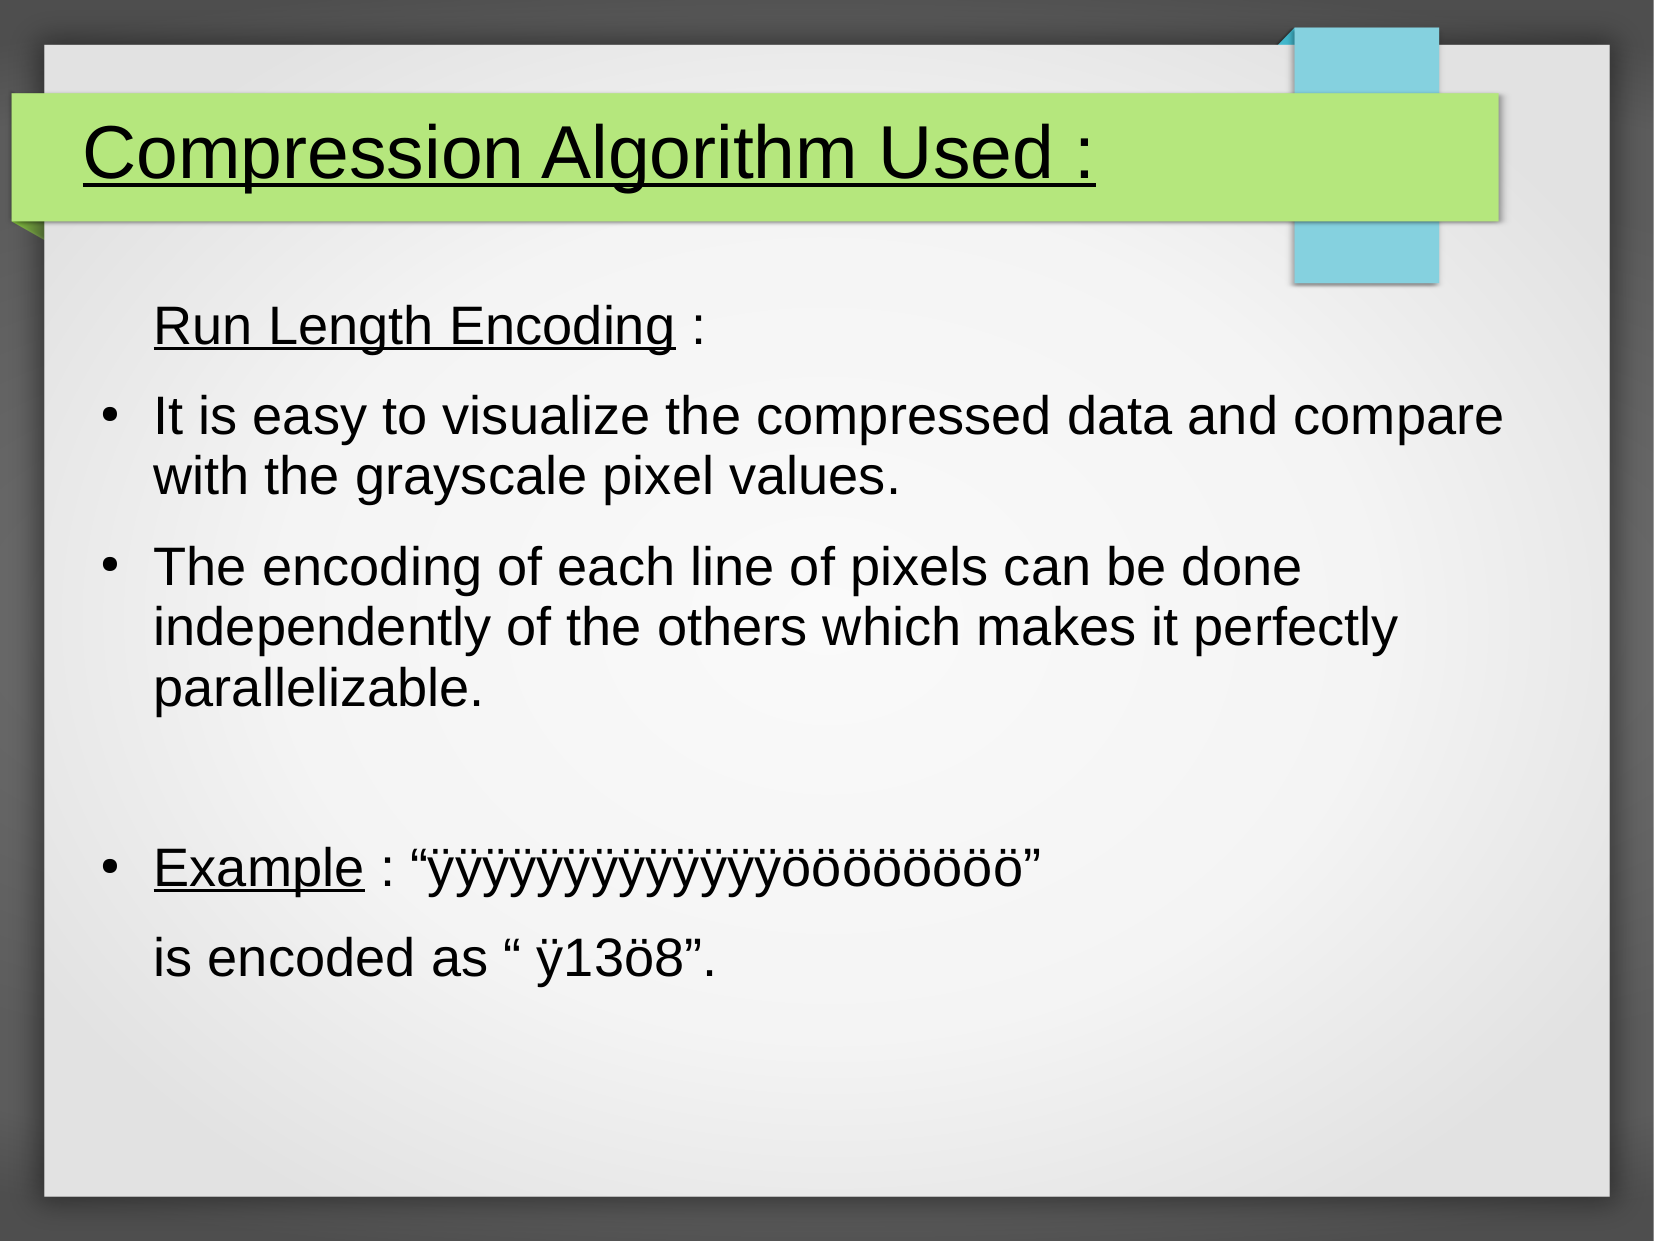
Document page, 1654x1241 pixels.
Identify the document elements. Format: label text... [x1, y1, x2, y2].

title Compression Algorithm Used : [82, 49, 1571, 257]
picture [0, 0, 1654, 1241]
list Run Length Encoding : It is easy to visualize the compressed data and compare with the grayscale pixel values. The encoding of each line of pixels can be done independently of the others which makes it perfectly parallelizable. Example : “ÿÿÿÿÿÿÿÿÿÿÿÿÿöööööööö” is encoded as “ ÿ13ö8”. [82, 295, 1571, 1015]
